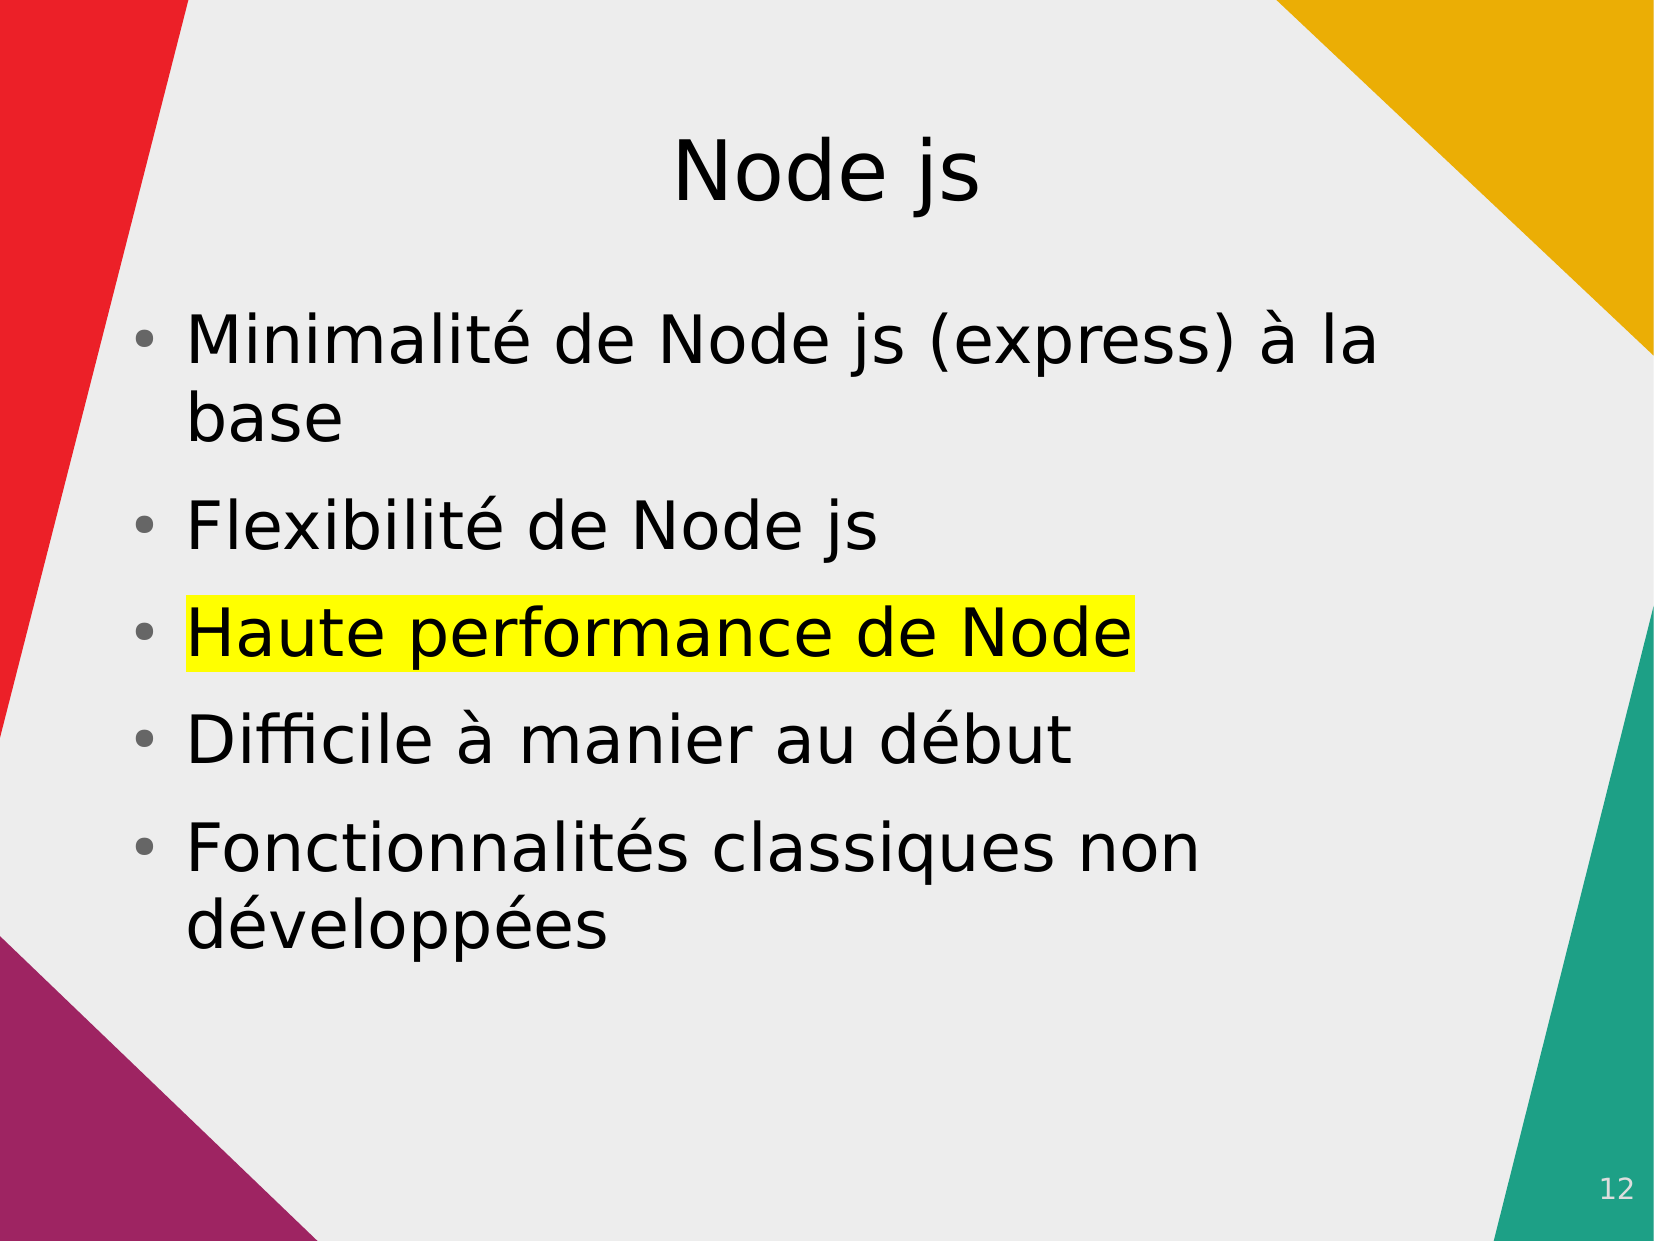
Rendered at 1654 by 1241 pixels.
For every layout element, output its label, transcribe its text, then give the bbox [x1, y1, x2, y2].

list Minimalité de Node js (express) à la base Flexibilité de Node js Haute performance de Node Difficile à manier au début Fonctionnalités classiques non développées [114, 302, 1539, 1033]
title Node js [114, 73, 1539, 271]
